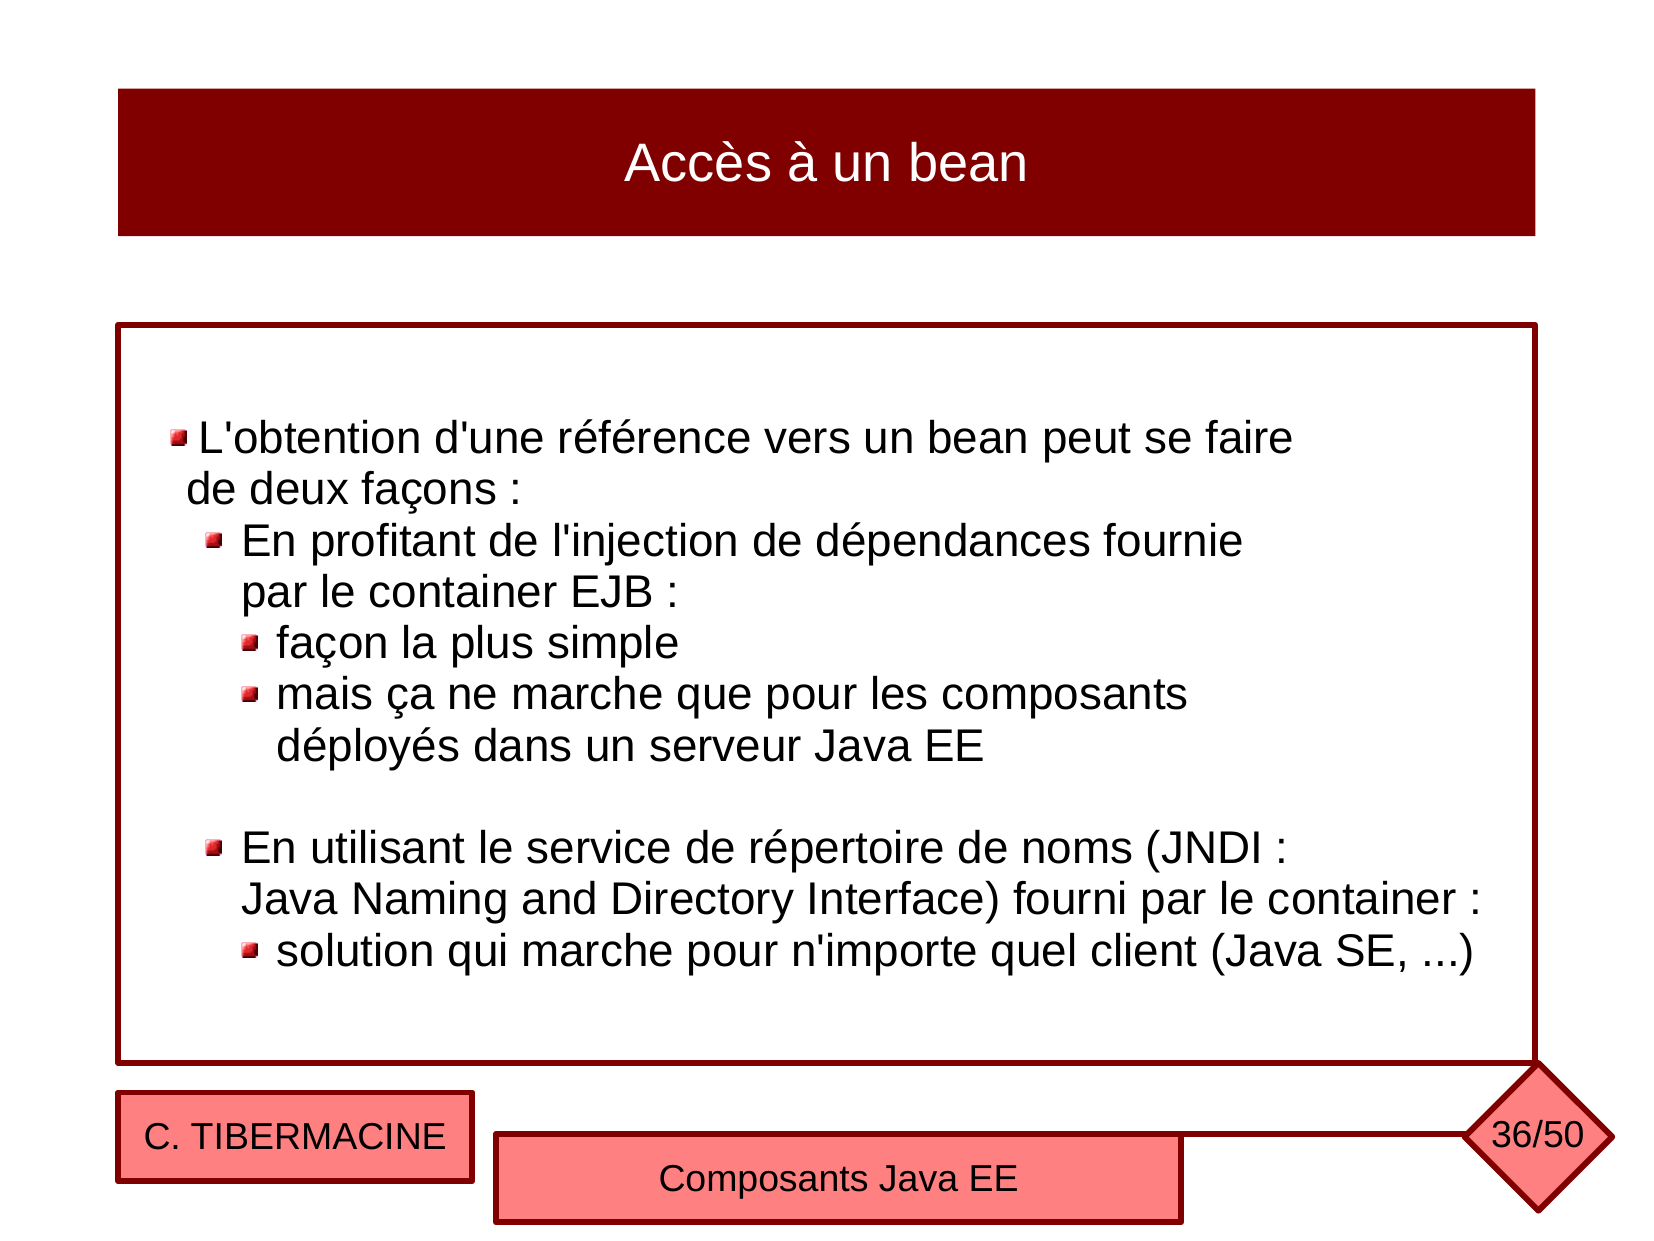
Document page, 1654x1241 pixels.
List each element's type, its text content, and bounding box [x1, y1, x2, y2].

text_box [1533, 1206, 1544, 1211]
picture [170, 429, 187, 446]
text_box [1607, 1131, 1613, 1143]
picture [241, 686, 258, 702]
text_box [1464, 1125, 1476, 1149]
text_box Accès à un bean [118, 88, 1536, 237]
text_box Composants Java EE [496, 1133, 1182, 1223]
text_box [1495, 1062, 1582, 1106]
text_box <numéro>/50 [1476, 1106, 1607, 1206]
text_box C. TIBERMACINE [118, 1092, 473, 1182]
picture [205, 532, 222, 548]
picture [205, 839, 222, 856]
picture [241, 942, 258, 958]
picture [241, 634, 258, 651]
text_box L'obtention d'une référence vers un bean peut se faire de deux façons : En profitant de l'injection de dépendances fournie par le container EJB : façon la plus simple mais ça ne marche que pour les composants déployés dans un serveur Java EE En utilisant le service de répertoire de noms (JNDI : Java Naming and Directory Interface) fourni par le container : solution qui marche pour n'importe quel client (Java SE, ...) [118, 324, 1536, 1063]
